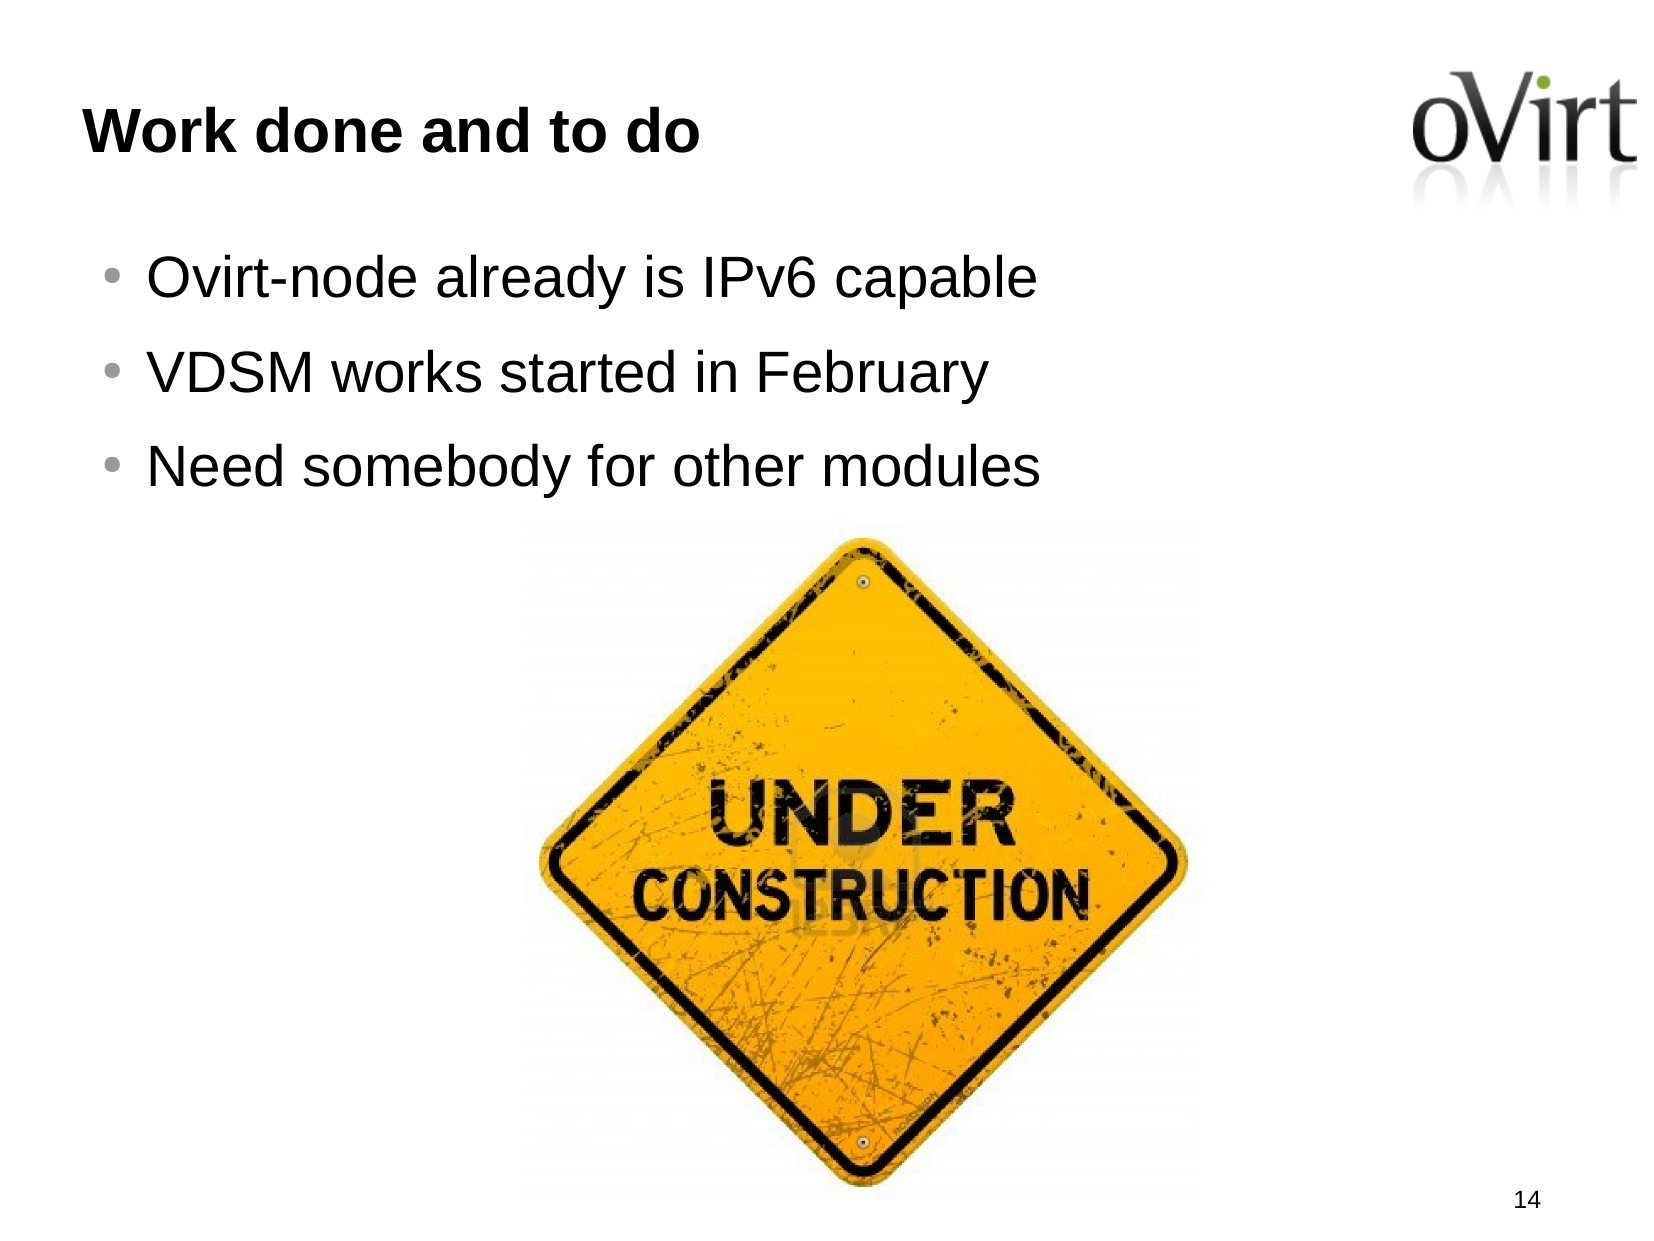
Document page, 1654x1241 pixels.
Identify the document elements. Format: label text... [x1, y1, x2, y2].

picture [1413, 63, 1637, 212]
picture [525, 524, 1201, 1201]
list Ovirt-node already is IPv6 capable VDSM works started in February Need somebody for other modules [86, 244, 1576, 1039]
title Work done and to do [82, 37, 1303, 226]
